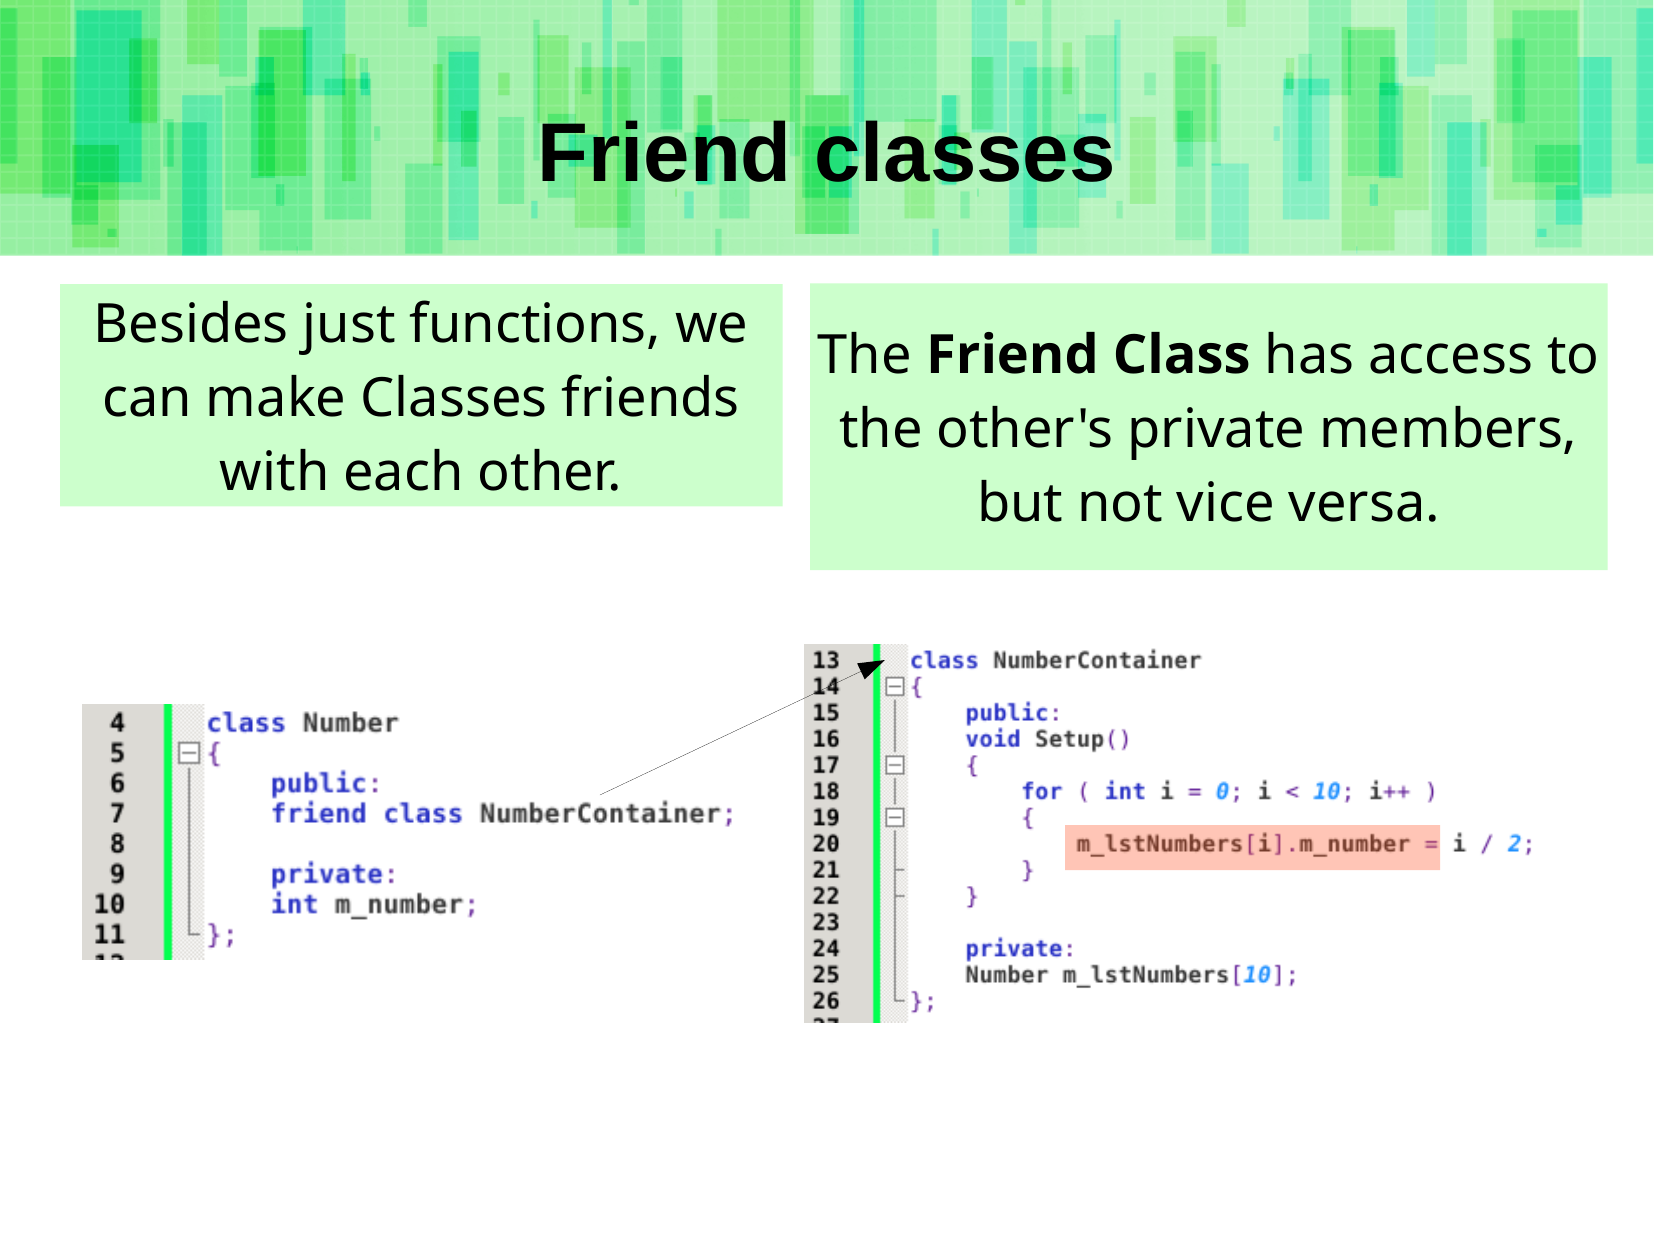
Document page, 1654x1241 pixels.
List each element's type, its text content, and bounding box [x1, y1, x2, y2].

list The Friend Class has access to the other's private members, but not vice versa. [810, 283, 1608, 571]
text_box [1065, 825, 1441, 871]
picture [0, 0, 1654, 1241]
title Friend classes [82, 49, 1571, 257]
list Besides just functions, we can make Classes friends with each other. [60, 300, 783, 491]
